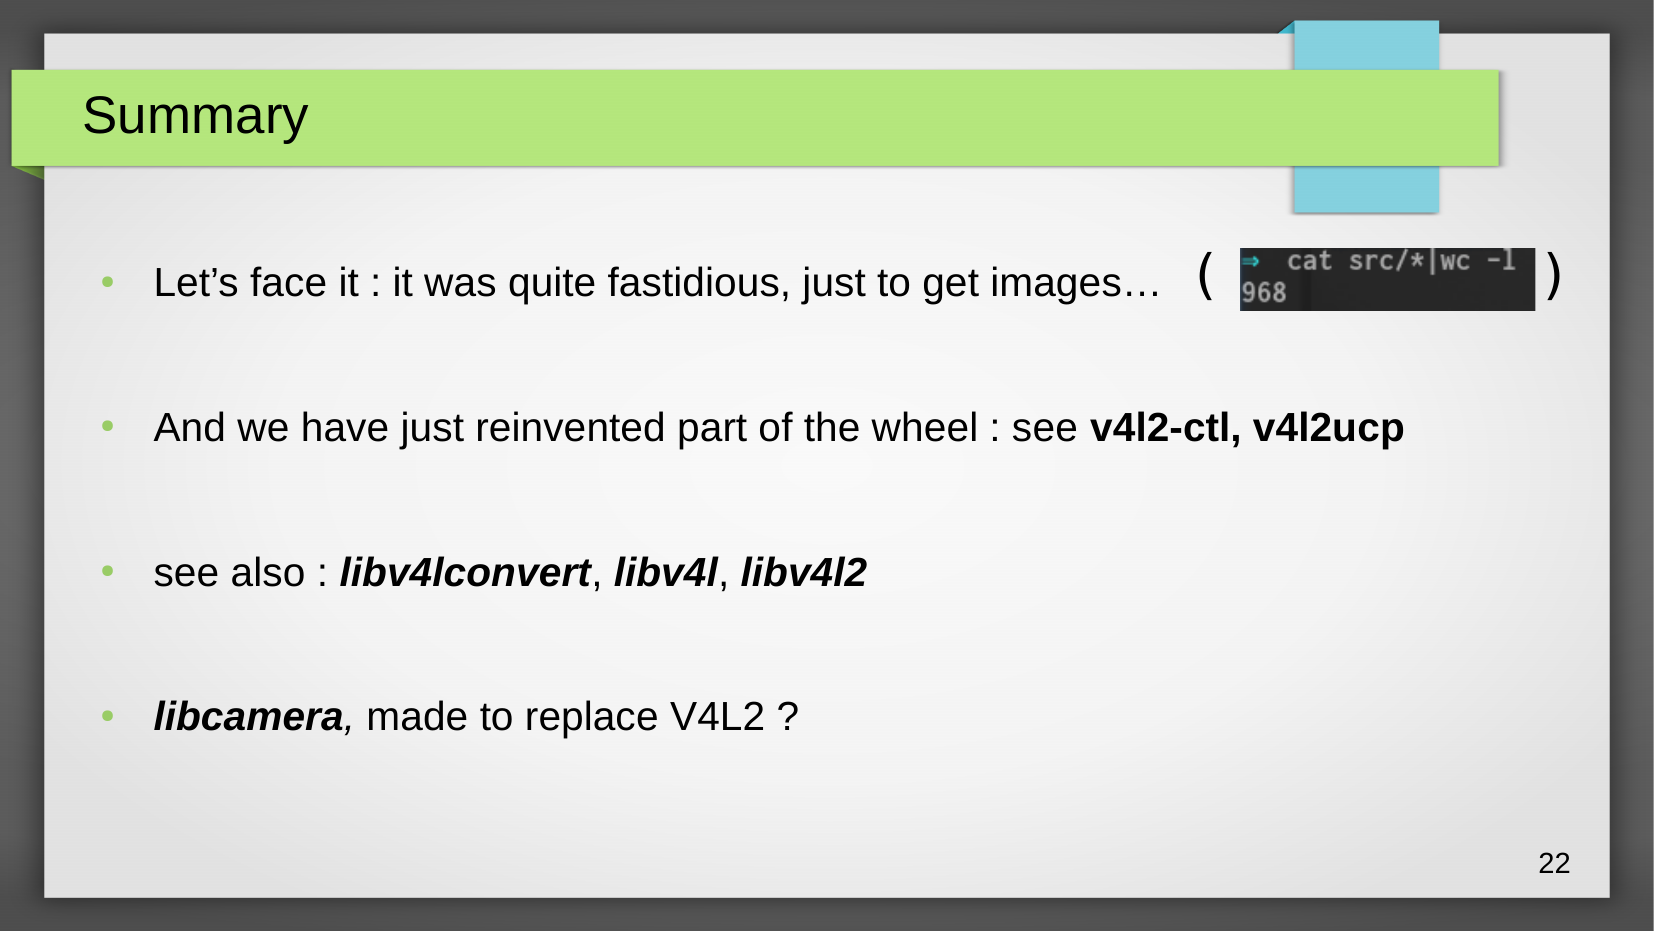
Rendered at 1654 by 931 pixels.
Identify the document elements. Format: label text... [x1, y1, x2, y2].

picture [0, 0, 1654, 931]
title Summary [82, 70, 1264, 160]
text_box ( ) [1181, 236, 1583, 335]
list Let’s face it : it was quite fastidious, just to get images… And we have just reinvented part of the wheel : see v4l2-ctl, v4l2ucp see also : libv4lconvert, libv4l, libv4l2 libcamera, made to replace V4L2 ? [82, 259, 1571, 800]
